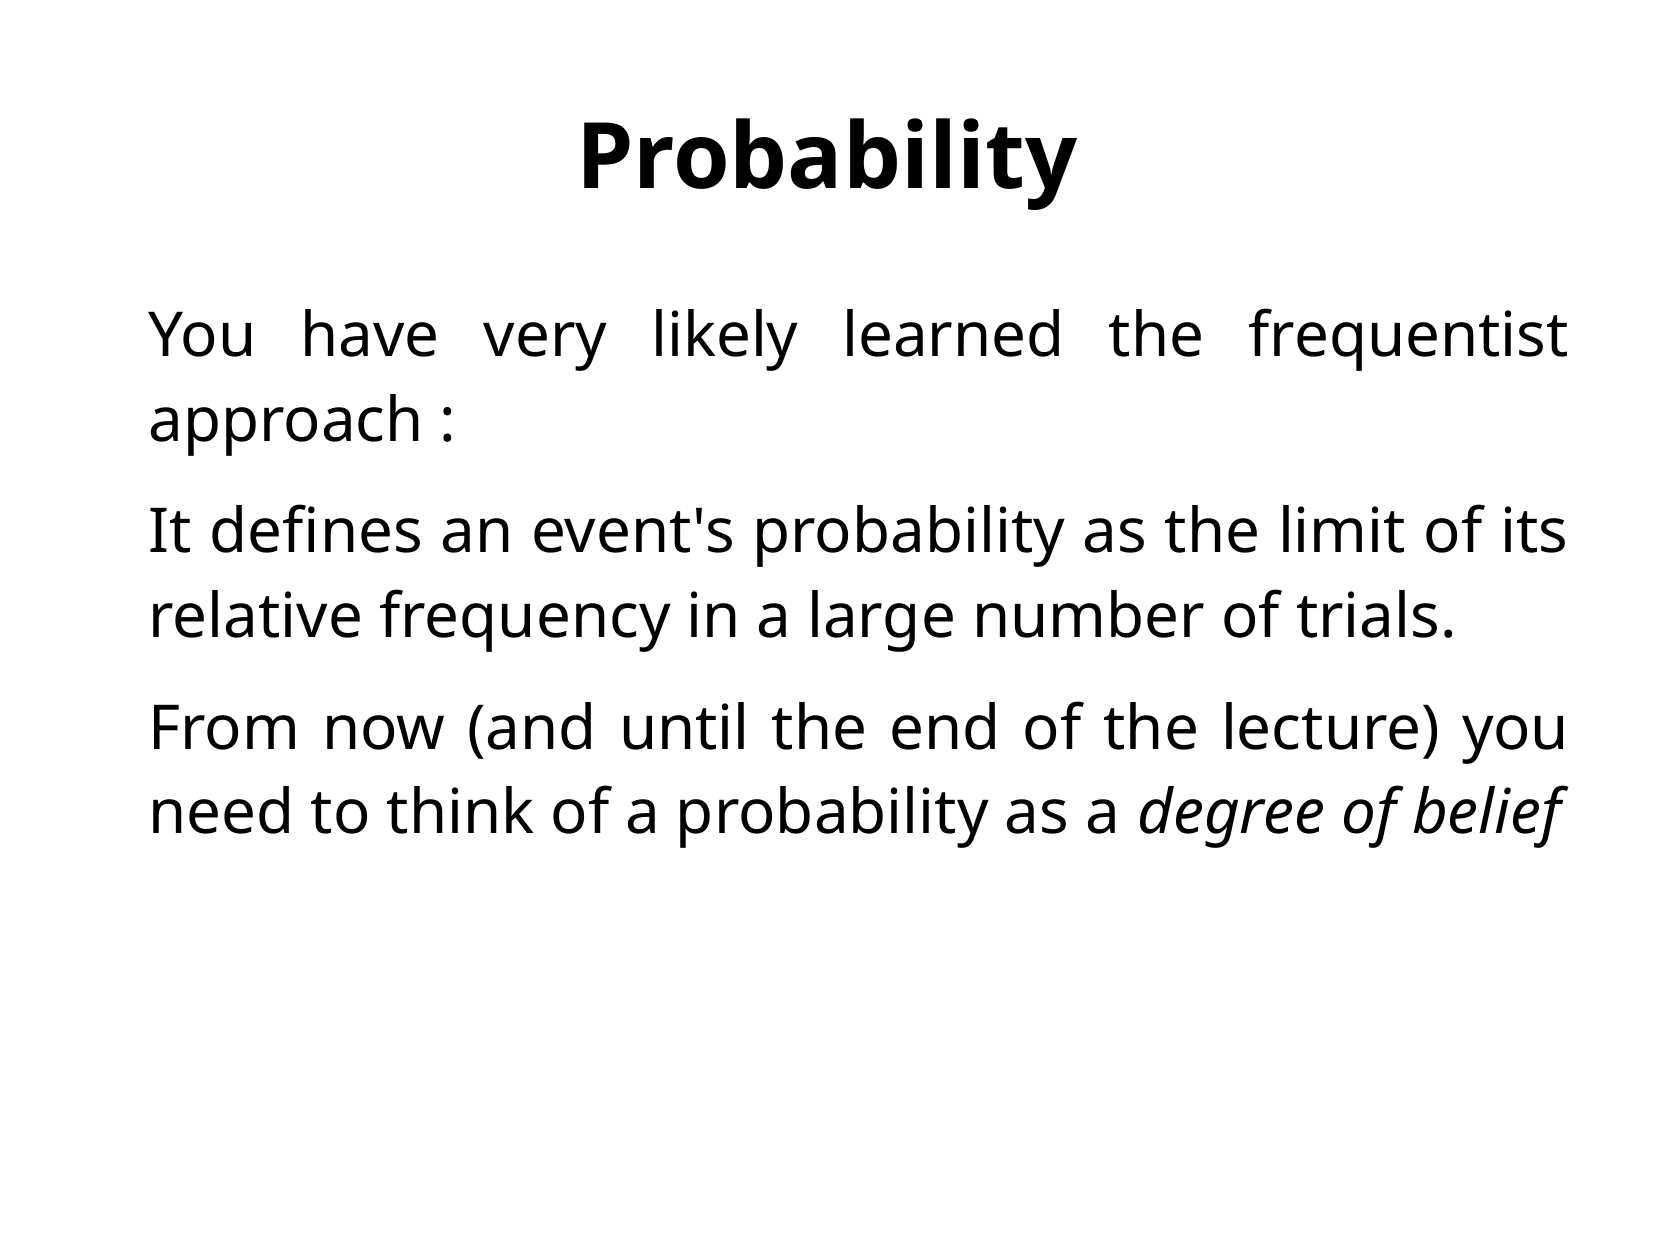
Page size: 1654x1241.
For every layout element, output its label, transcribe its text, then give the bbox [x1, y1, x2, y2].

list You have very likely learned the frequentist approach : It defines an event's probability as the limit of its relative frequency in a large number of trials. From now (and until the end of the lecture) you need to think of a probability as a degree of belief [82, 290, 1571, 1010]
title Probability [82, 49, 1571, 257]
